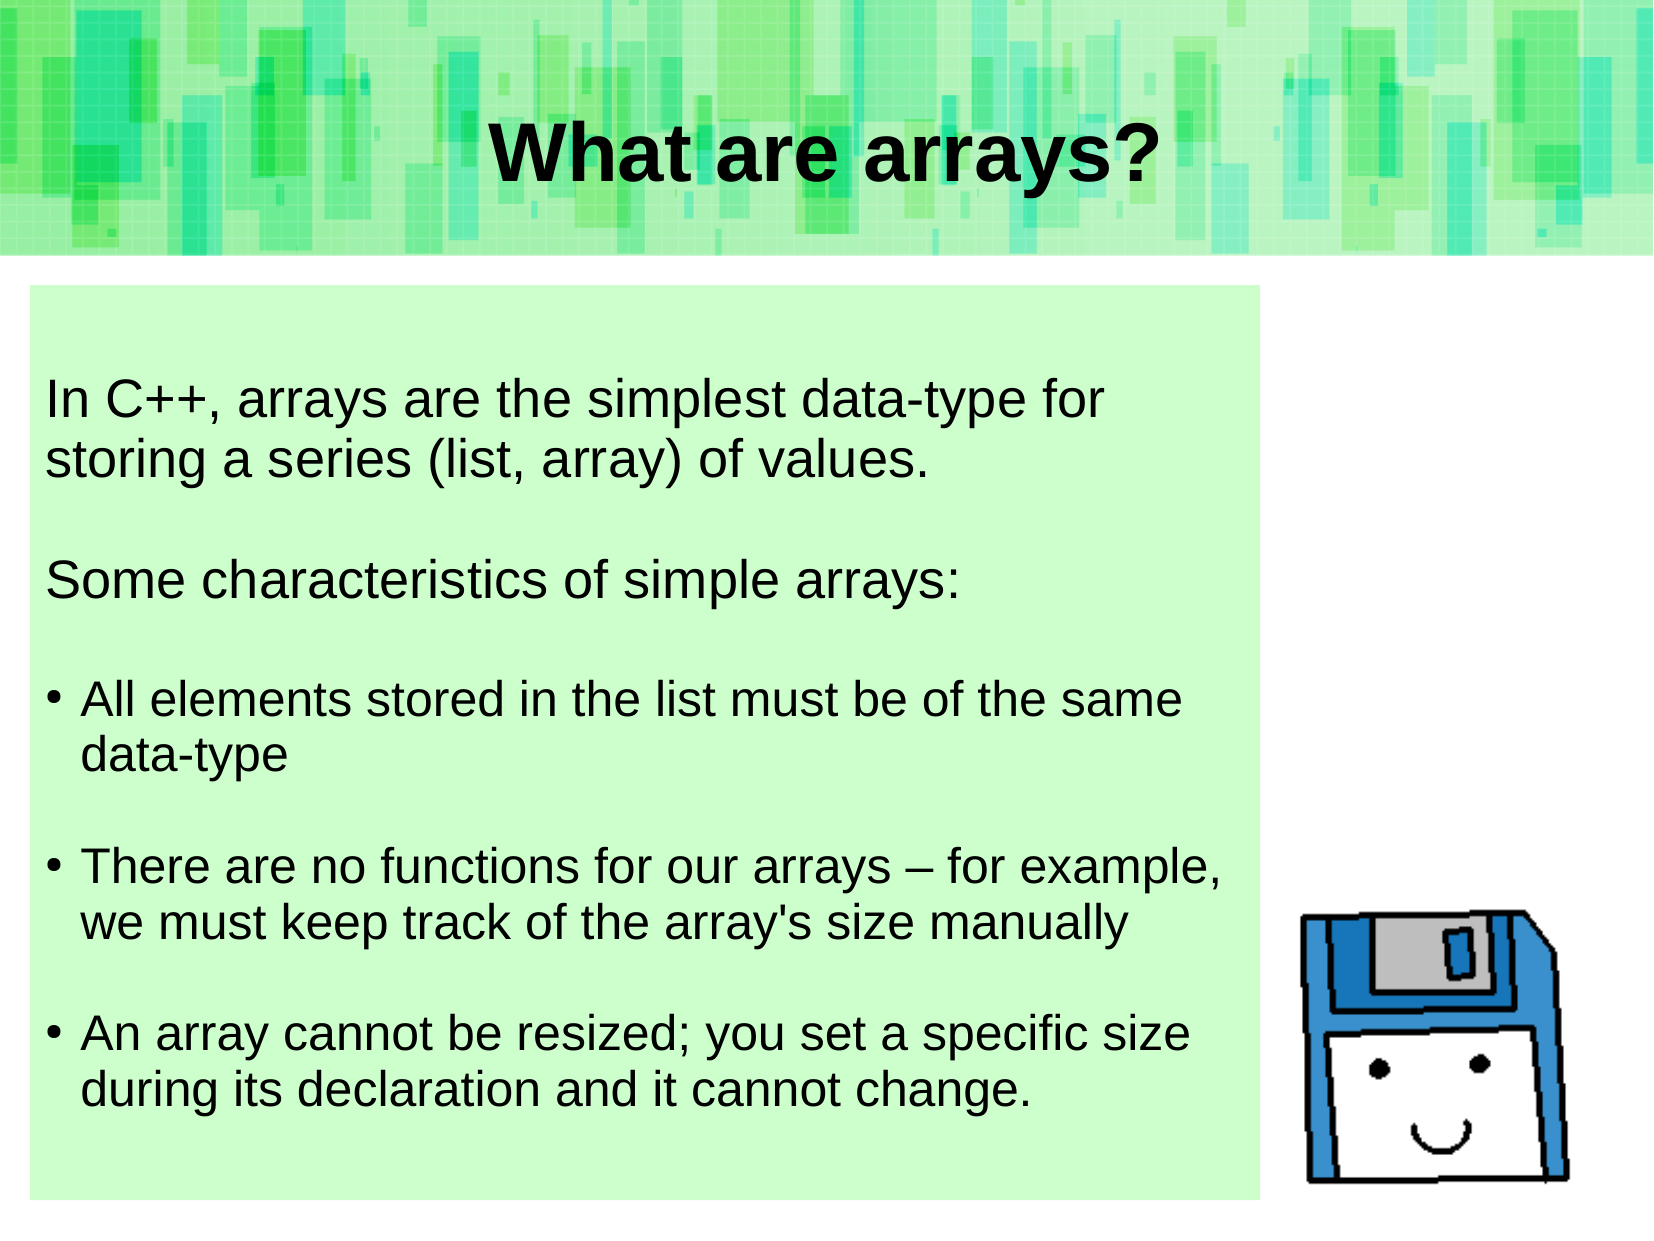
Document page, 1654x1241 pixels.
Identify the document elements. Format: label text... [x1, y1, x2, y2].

title What are arrays? [82, 49, 1571, 257]
text_box In C++, arrays are the simplest data-type for storing a series (list, array) of values. Some characteristics of simple arrays: All elements stored in the list must be of the same data-type There are no functions for our arrays – for example, we must keep track of the array's size manually An array cannot be resized; you set a specific size during its declaration and it cannot change. [30, 285, 1261, 1201]
picture [0, 0, 1654, 1241]
